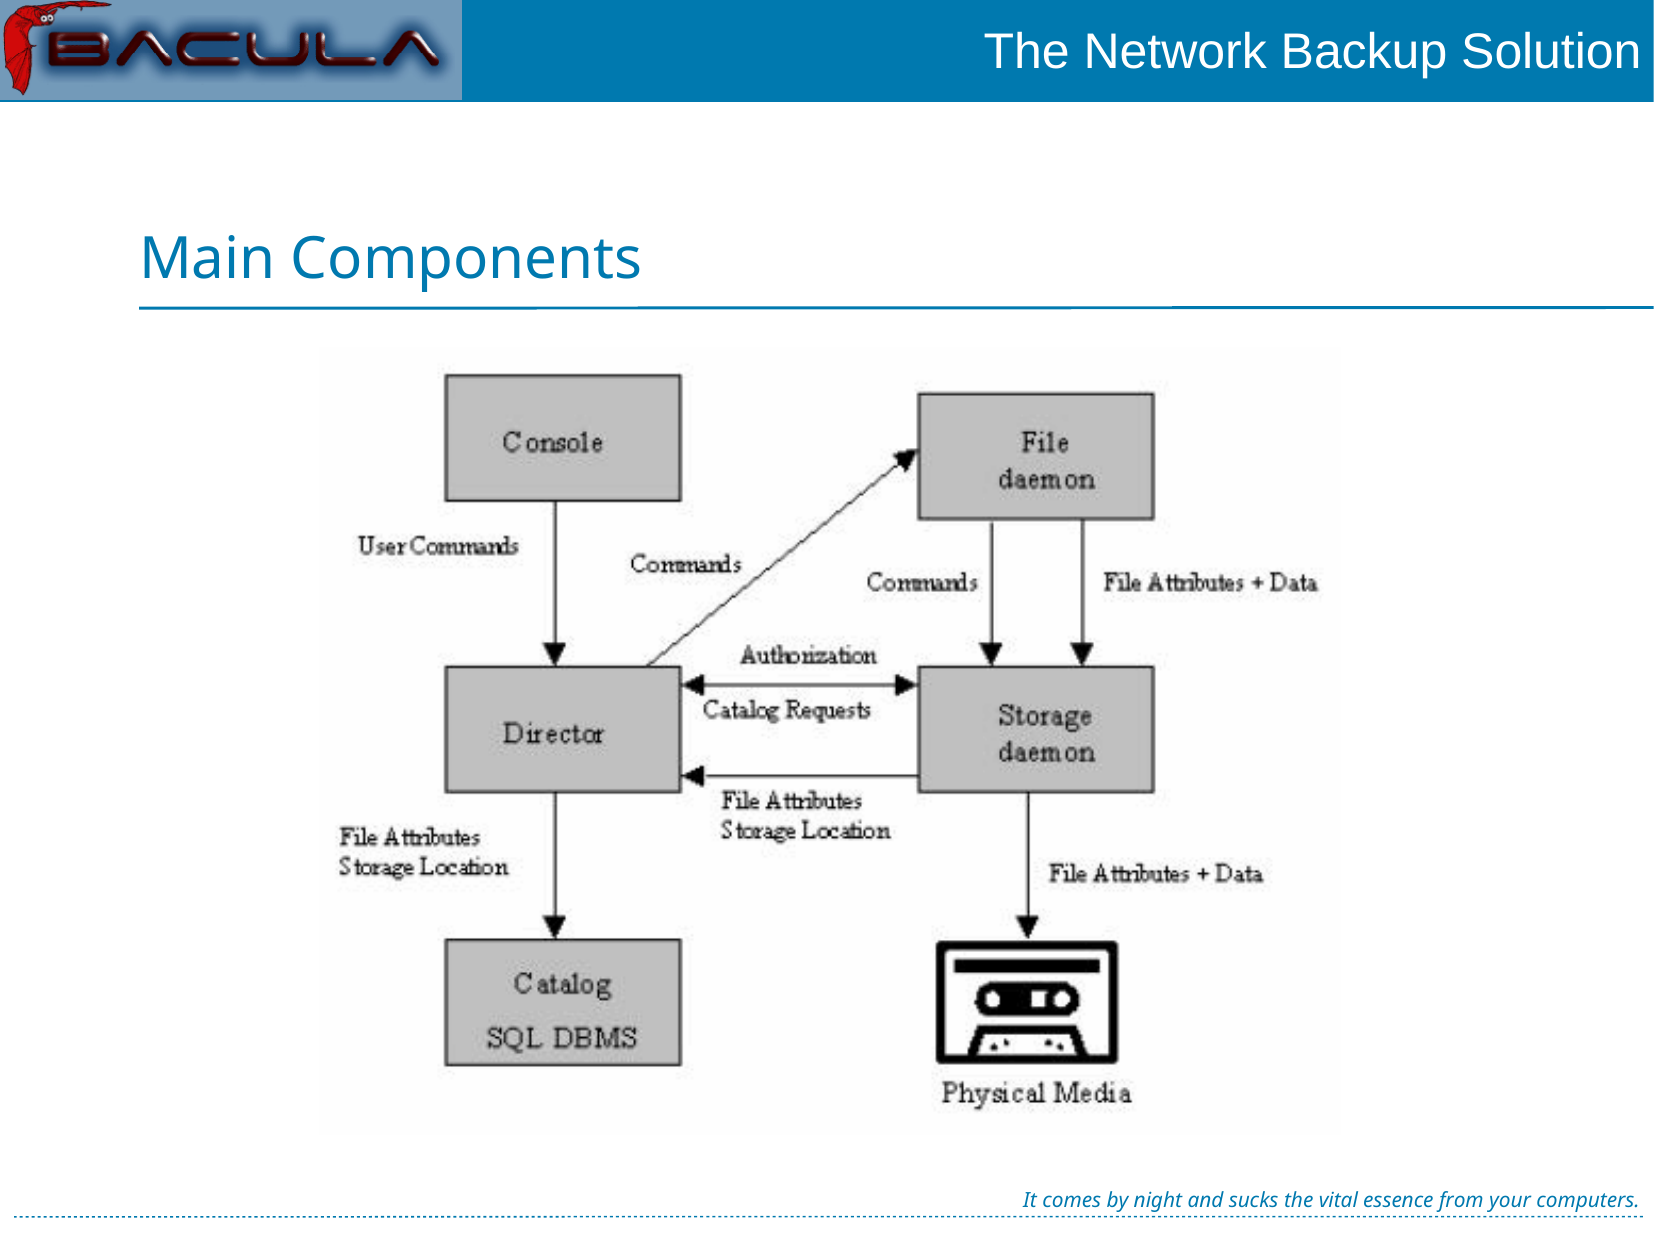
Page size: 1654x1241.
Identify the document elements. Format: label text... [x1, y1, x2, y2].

title Main Components [139, 120, 1498, 296]
picture [319, 347, 1341, 1135]
picture [0, 0, 461, 99]
